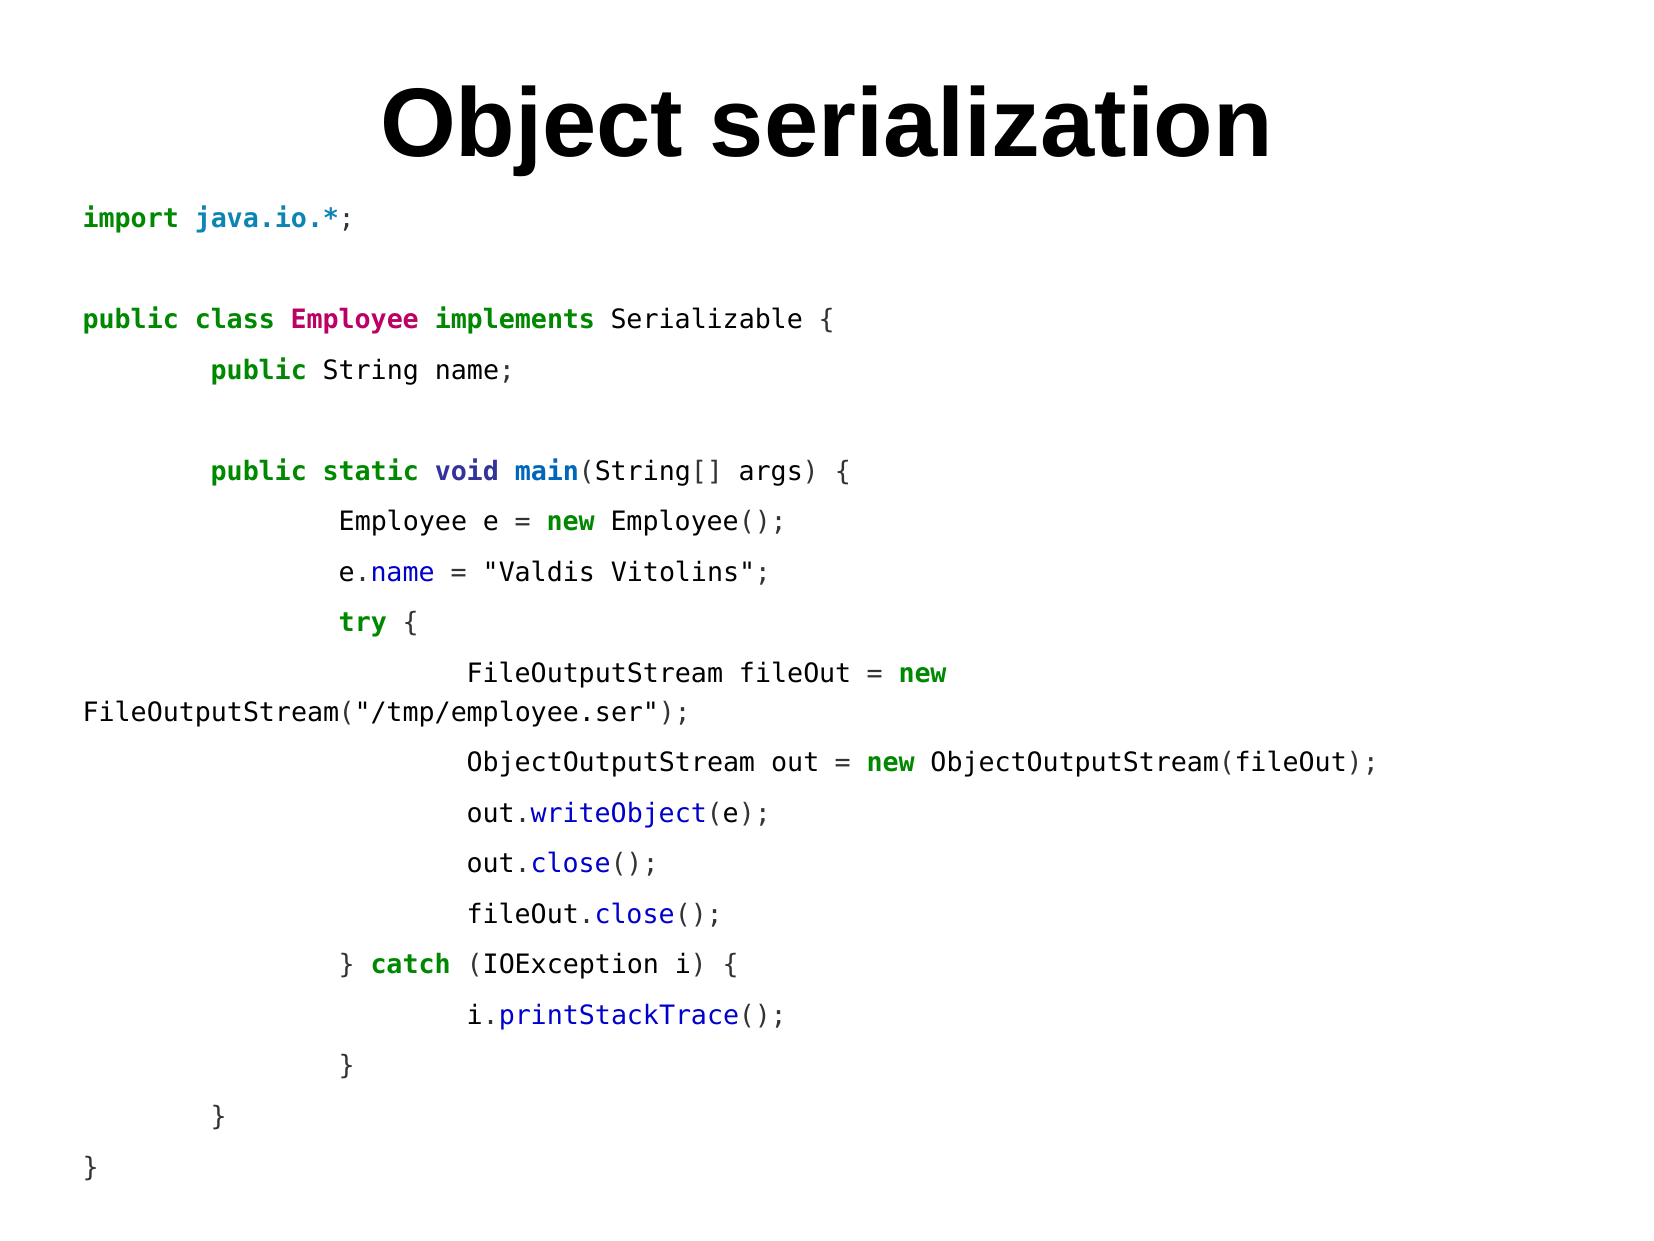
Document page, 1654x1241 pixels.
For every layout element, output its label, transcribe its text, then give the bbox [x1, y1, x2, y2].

list import java.io.*; public class Employee implements Serializable { public String name; public static void main(String[] args) { Employee e = new Employee(); e.name = "Valdis Vitolins"; try { FileOutputStream fileOut = new FileOutputStream("/tmp/employee.ser"); ObjectOutputStream out = new ObjectOutputStream(fileOut); out.writeObject(e); out.close(); fileOut.close(); } catch (IOException i) { i.printStackTrace(); } } } [82, 195, 1538, 1186]
title Object serialization [82, 49, 1571, 196]
